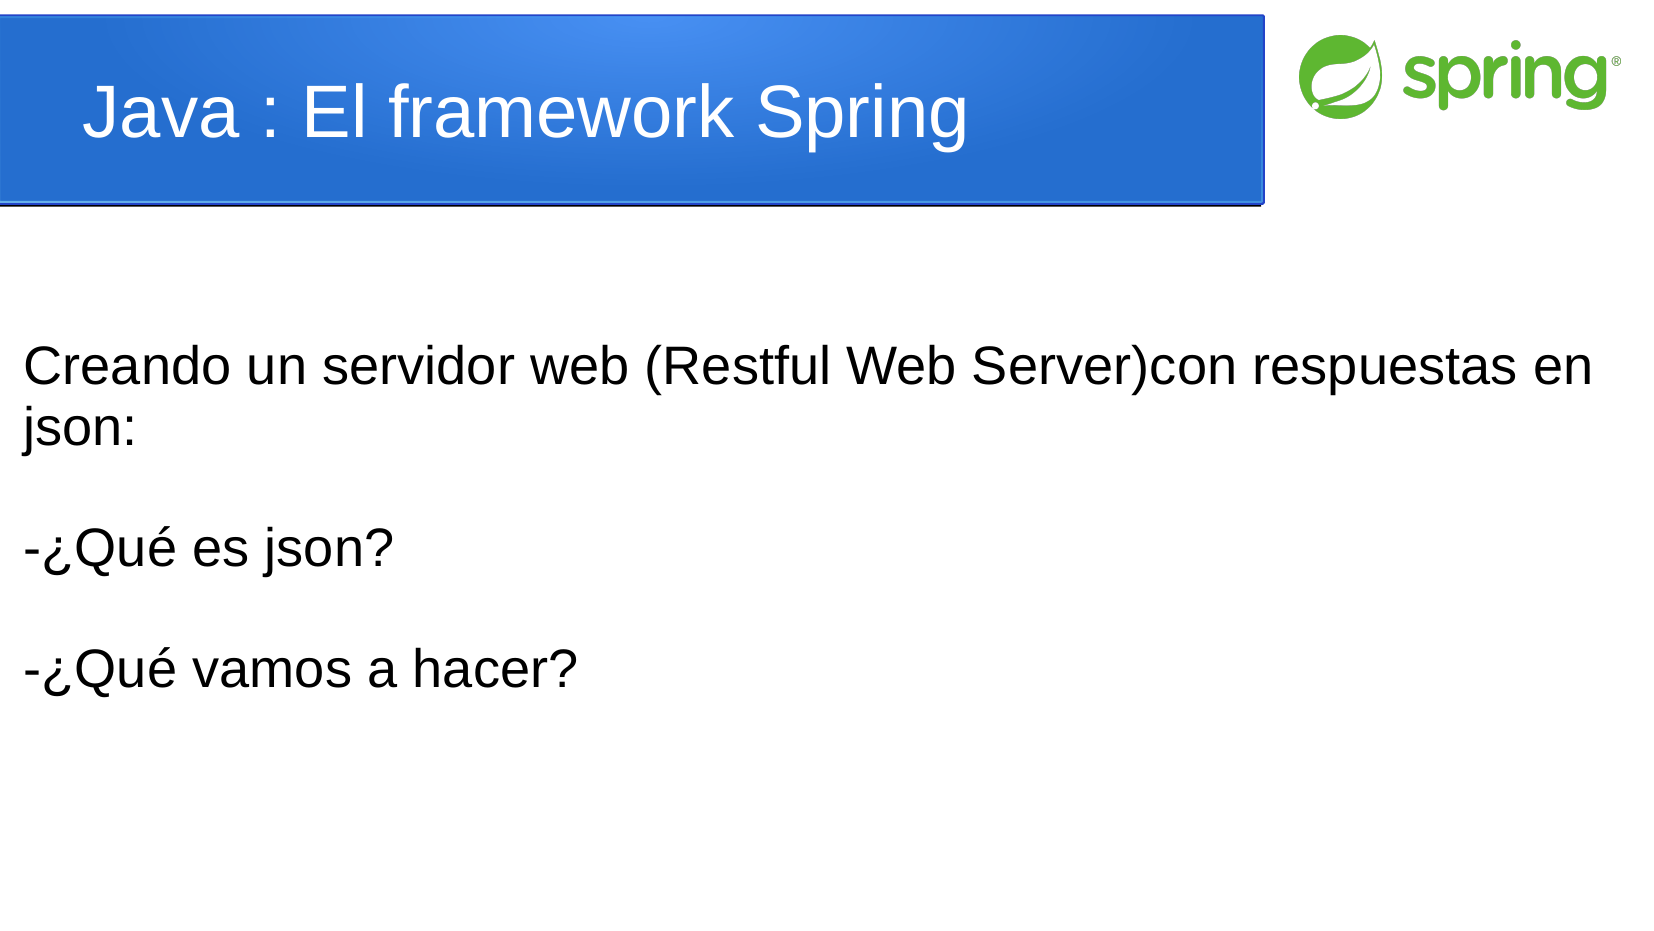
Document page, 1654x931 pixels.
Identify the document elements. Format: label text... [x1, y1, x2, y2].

subtitle Creando un servidor web (Restful Web Server)con respuestas en json: -¿Qué es json? -¿Qué vamos a hacer? [23, 184, 1642, 931]
title Java : El framework Spring [82, 35, 1235, 184]
picture [1299, 35, 1621, 119]
